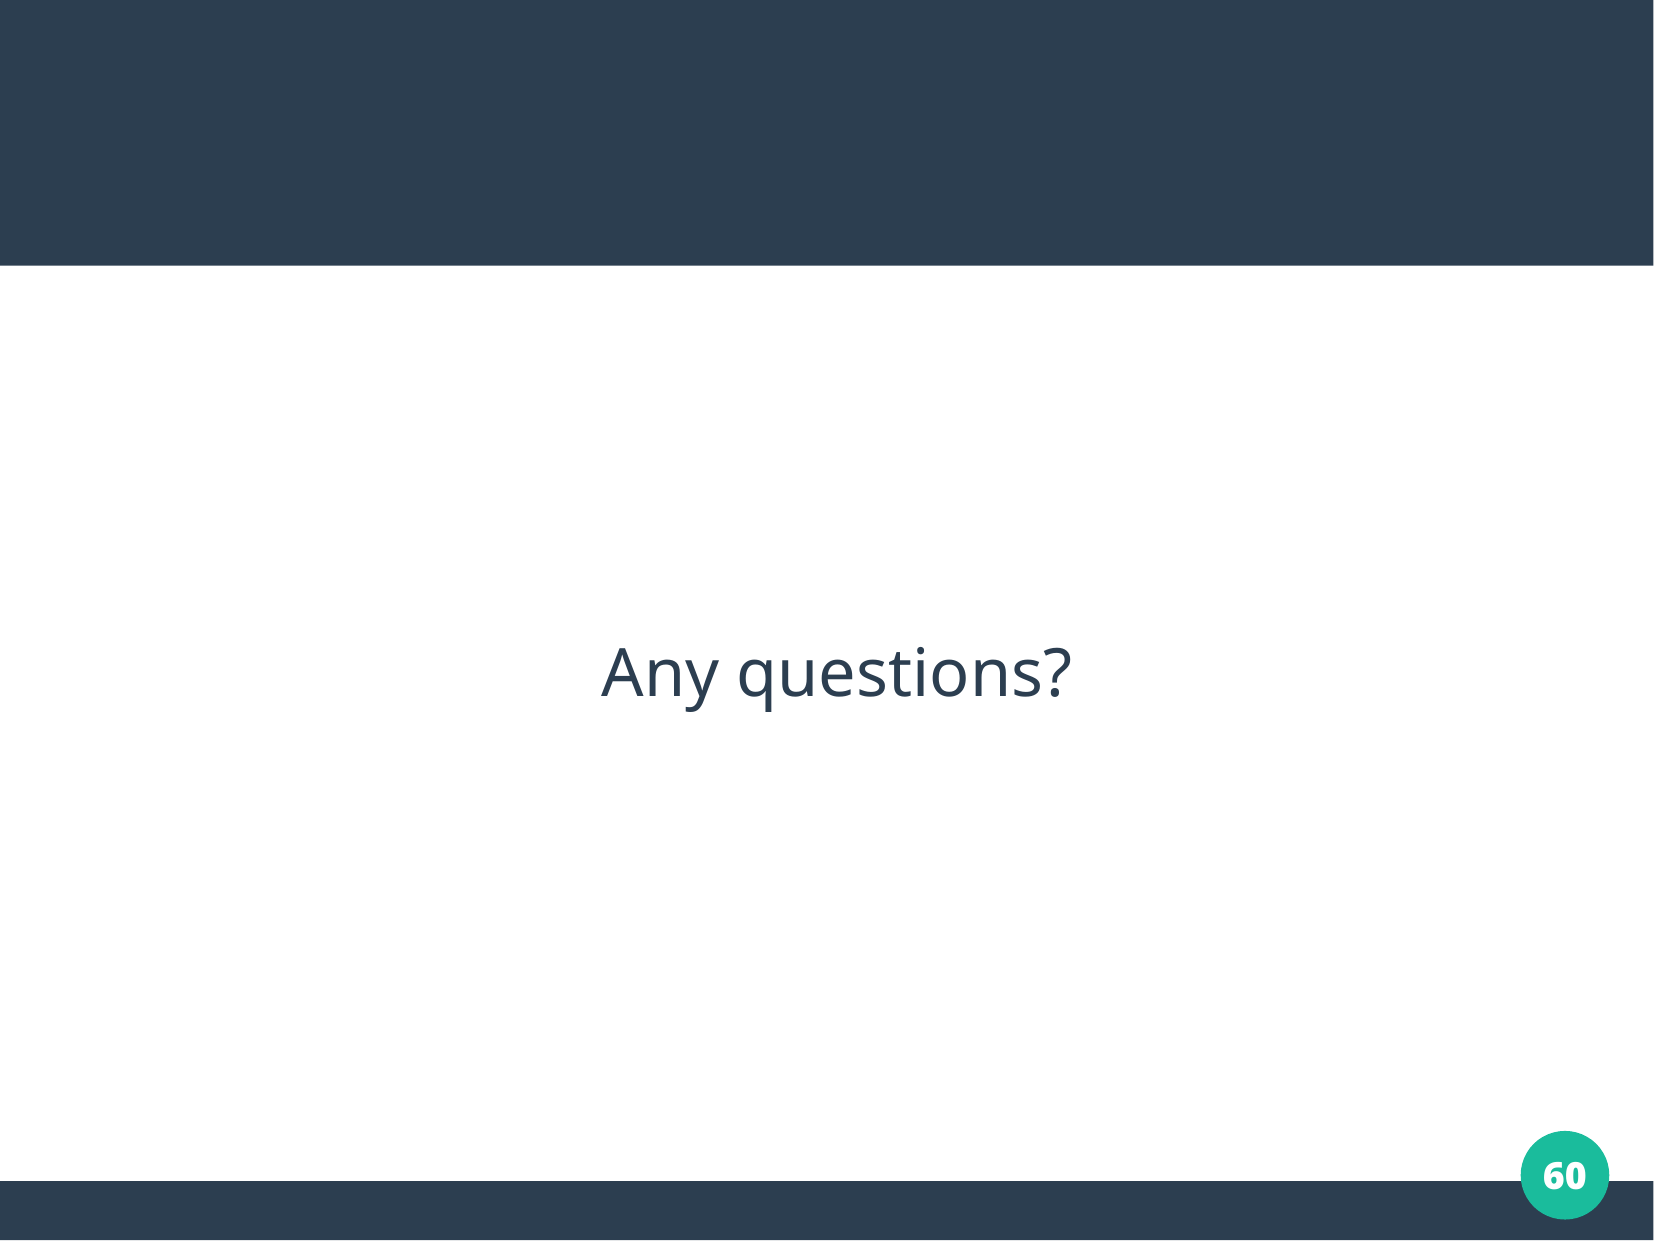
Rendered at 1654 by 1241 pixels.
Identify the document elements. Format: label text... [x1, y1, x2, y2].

text_box Any questions? [69, 305, 1606, 1036]
